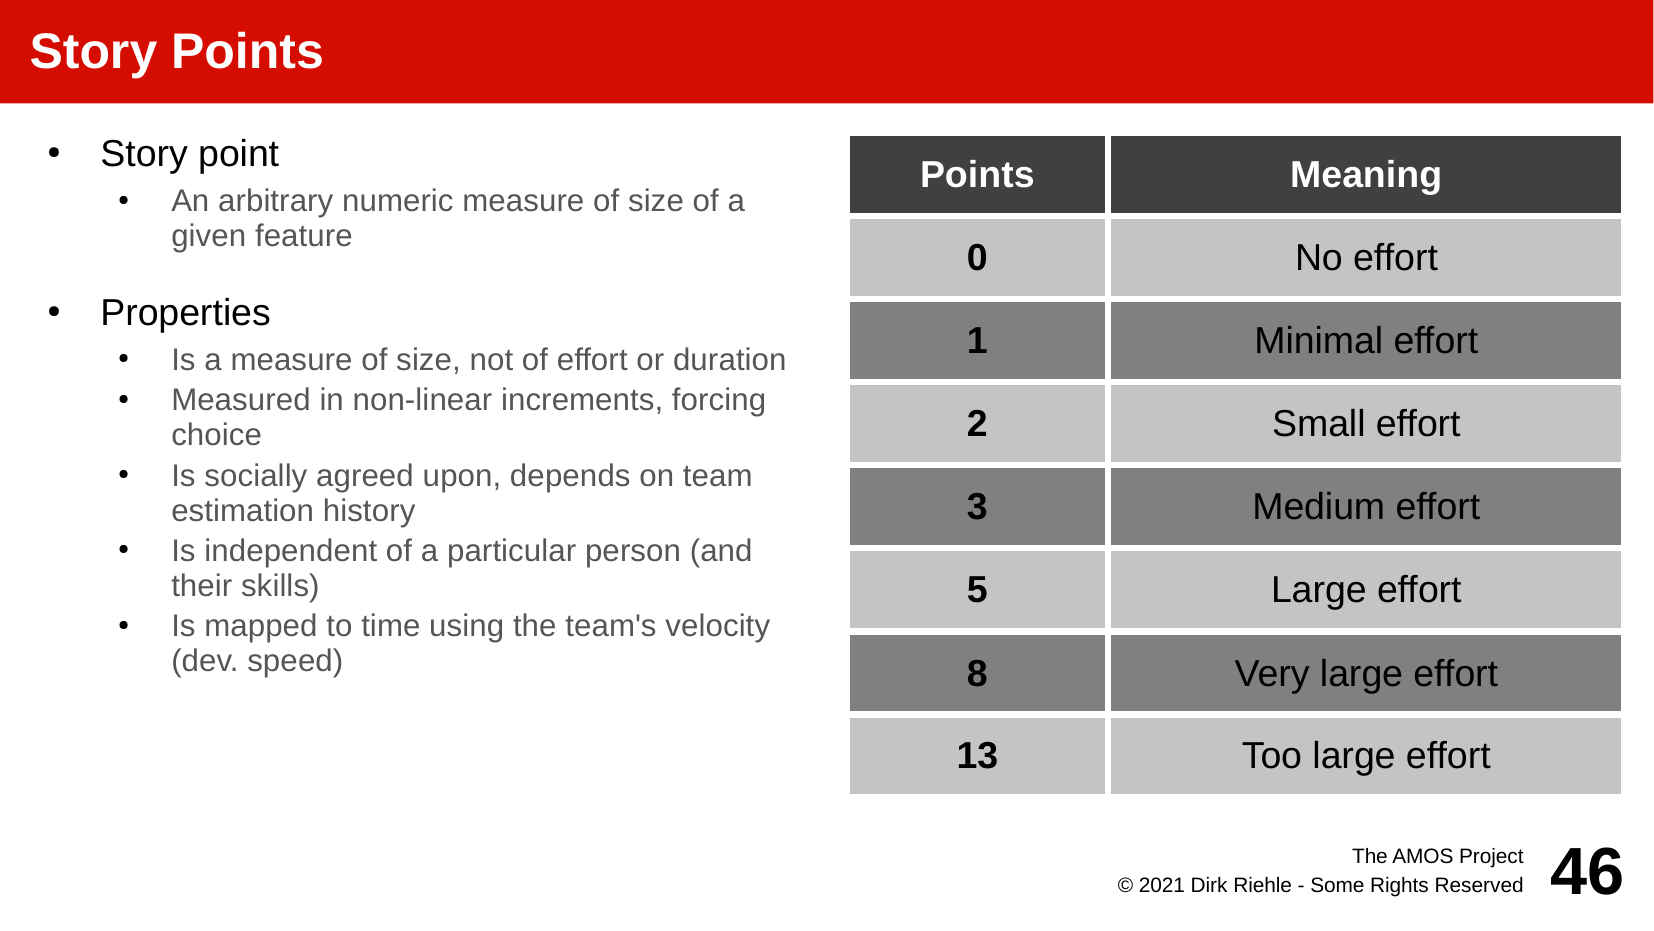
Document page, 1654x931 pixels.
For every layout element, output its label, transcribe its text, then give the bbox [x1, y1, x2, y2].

list Story point An arbitrary numeric measure of size of a given feature Properties Is a measure of size, not of effort or duration Measured in non-linear increments, forcing choice Is socially agreed upon, depends on team estimation history Is independent of a particular person (and their skills) Is mapped to time using the team's velocity (dev. speed) [29, 132, 808, 813]
table_cell 8 [850, 635, 1105, 711]
table_cell 1 [850, 302, 1105, 379]
table_header Points [850, 136, 1105, 213]
table_cell Medium effort [1111, 468, 1621, 545]
table_cell Very large effort [1111, 635, 1621, 711]
table_cell 13 [850, 718, 1105, 794]
table_cell Small effort [1111, 385, 1621, 462]
table_cell 0 [850, 219, 1105, 296]
table_cell 5 [850, 551, 1105, 628]
table_cell 3 [850, 468, 1105, 545]
table_cell Large effort [1111, 551, 1621, 628]
table_cell 2 [850, 385, 1105, 462]
table_header Meaning [1111, 136, 1621, 213]
table_cell Minimal effort [1111, 302, 1621, 379]
table_cell No effort [1111, 219, 1621, 296]
table_cell Too large effort [1111, 718, 1621, 794]
title Story Points [0, 0, 1654, 104]
